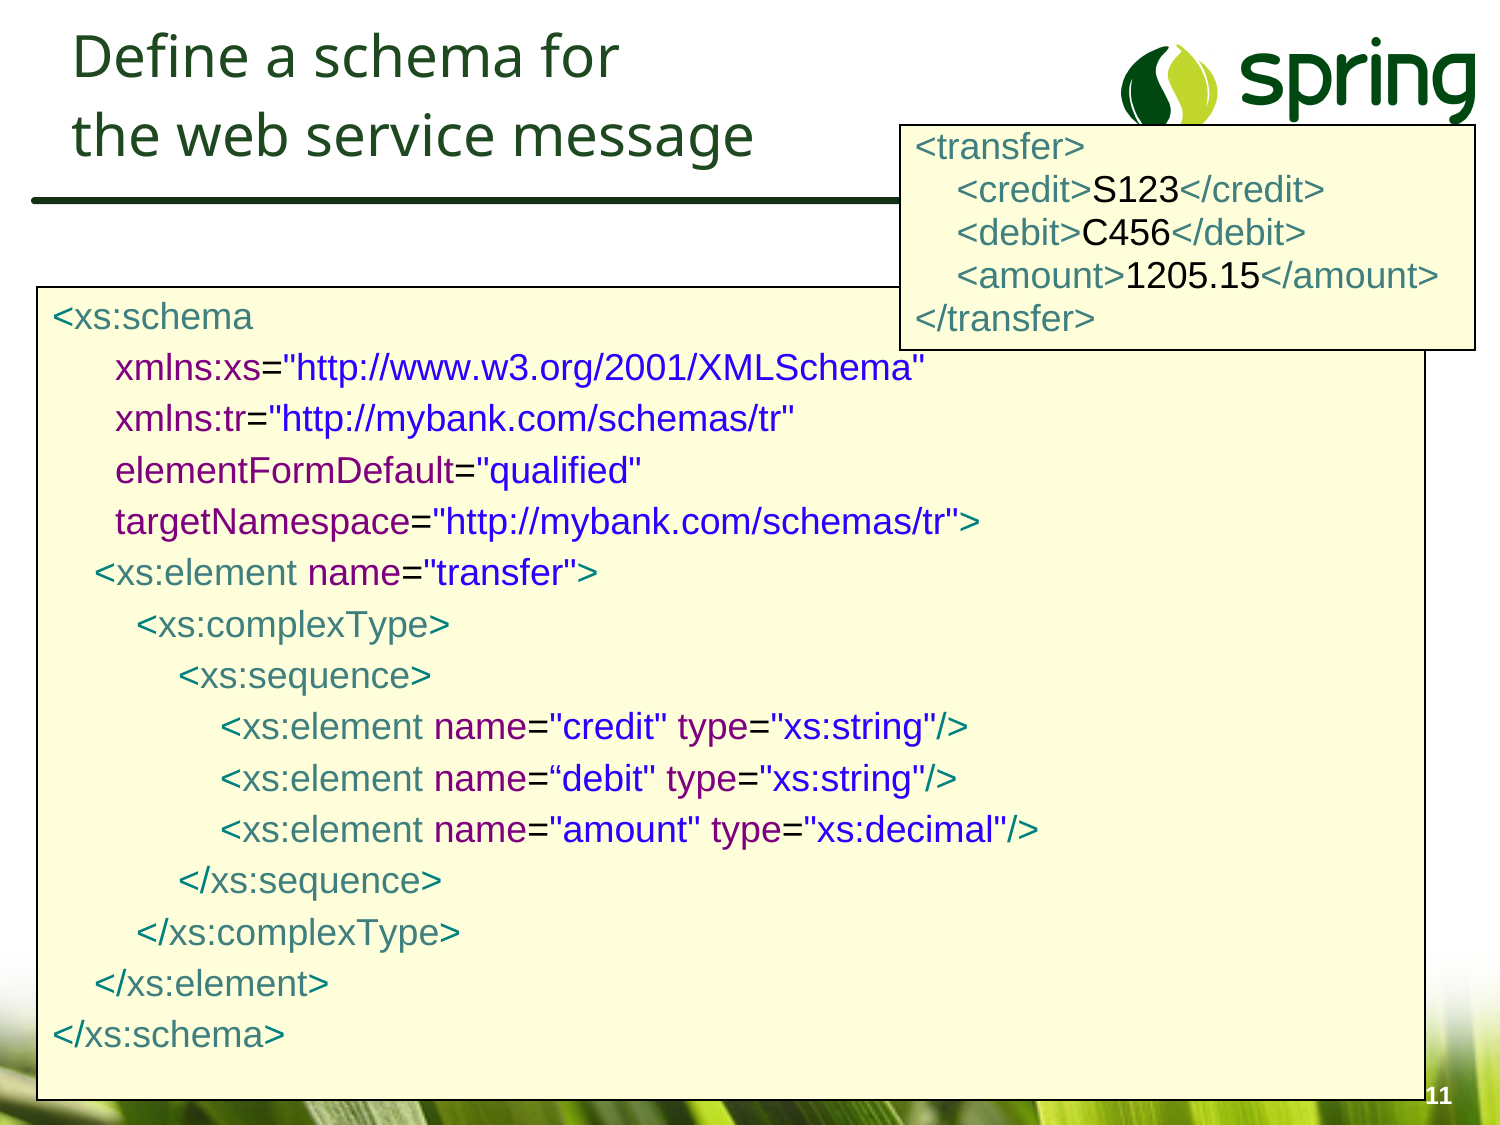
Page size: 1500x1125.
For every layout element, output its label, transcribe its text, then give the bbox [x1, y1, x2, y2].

title Define a schema for the web service message [56, 13, 1089, 176]
picture [1121, 37, 1475, 125]
text_box <transfer> <credit>S123</credit> <debit>C456</debit> <amount>1205.15</amount> </transfer> [899, 125, 1475, 351]
text_box <xs:schema xmlns:xs="http://www.w3.org/2001/XMLSchema" xmlns:tr="http://mybank.com/schemas/tr" elementFormDefault="qualified" targetNamespace="http://mybank.com/schemas/tr"> <xs:element name="transfer"> <xs:complexType> <xs:sequence> <xs:element name="credit" type="xs:string"/> <xs:element name=“debit" type="xs:string"/> <xs:element name="amount" type="xs:decimal"/> </xs:sequence> </xs:complexType> </xs:element> </xs:schema> [37, 287, 1425, 1100]
picture [0, 944, 1500, 1125]
